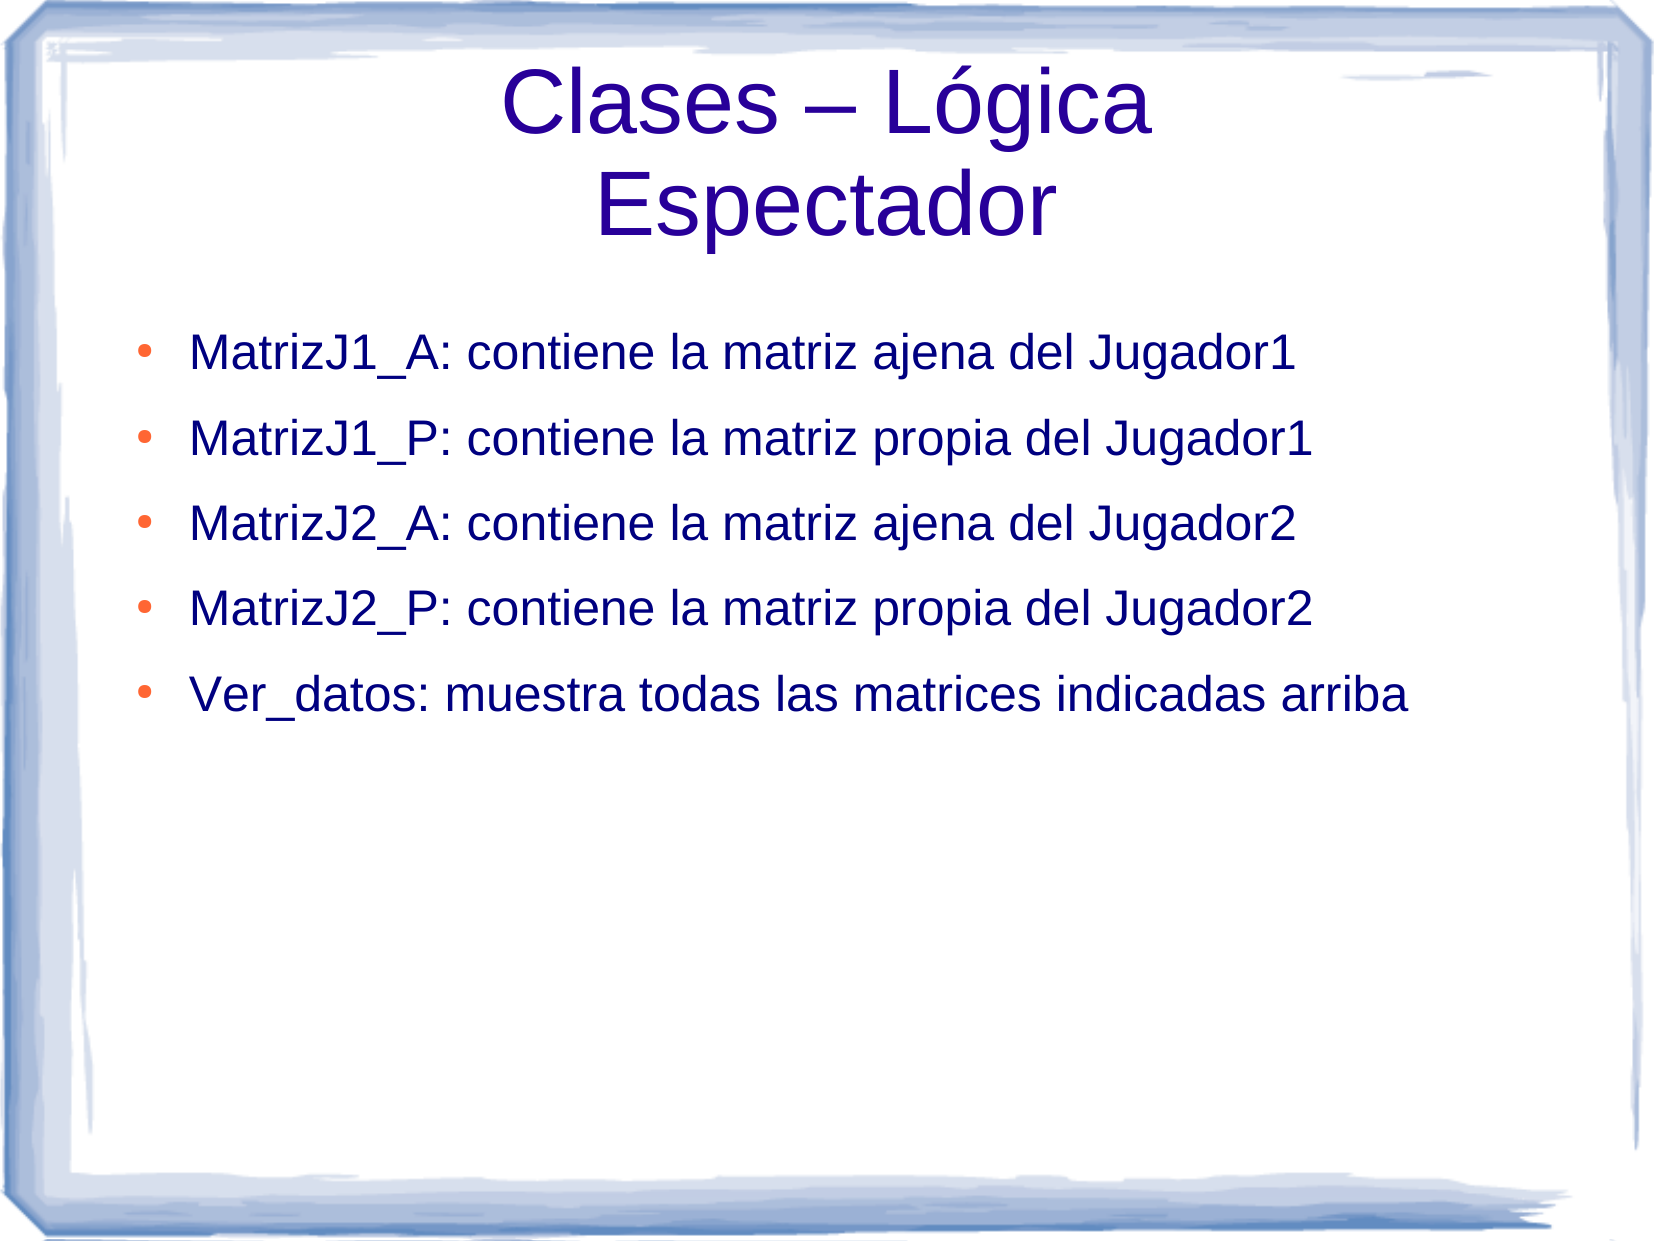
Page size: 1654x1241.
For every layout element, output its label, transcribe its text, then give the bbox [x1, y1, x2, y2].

list MatrizJ1_A: contiene la matriz ajena del Jugador1 MatrizJ1_P: contiene la matriz propia del Jugador1 MatrizJ2_A: contiene la matriz ajena del Jugador2 MatrizJ2_P: contiene la matriz propia del Jugador2 Ver_datos: muestra todas las matrices indicadas arriba [118, 324, 1571, 1144]
title Clases – Lógica Espectador [82, 49, 1571, 257]
picture [0, 0, 1654, 1241]
